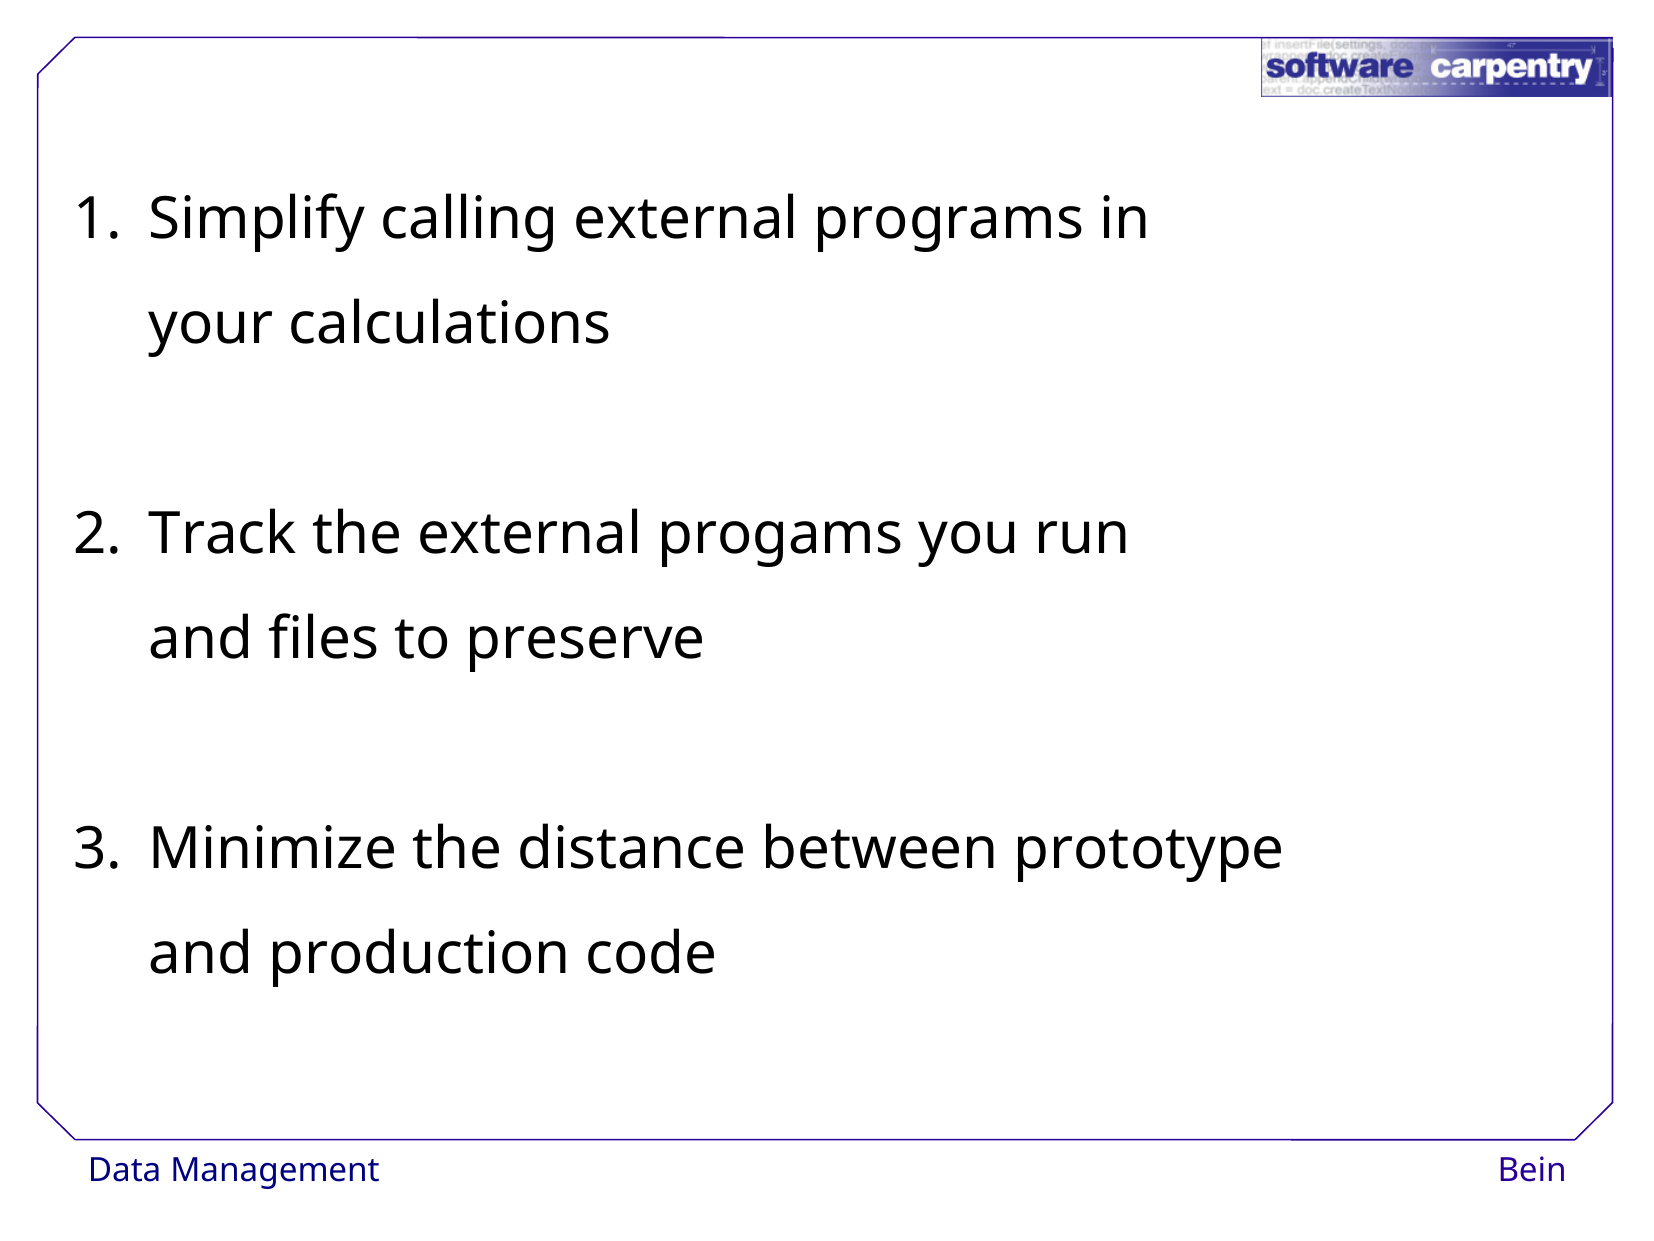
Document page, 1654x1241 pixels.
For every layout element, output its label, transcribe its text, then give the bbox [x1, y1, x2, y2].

text_box 1. Simplify calling external programs in your calculations 2. Track the external progams you run and files to preserve 3. Minimize the distance between prototype and production code [58, 137, 1450, 993]
picture [1261, 39, 1613, 97]
